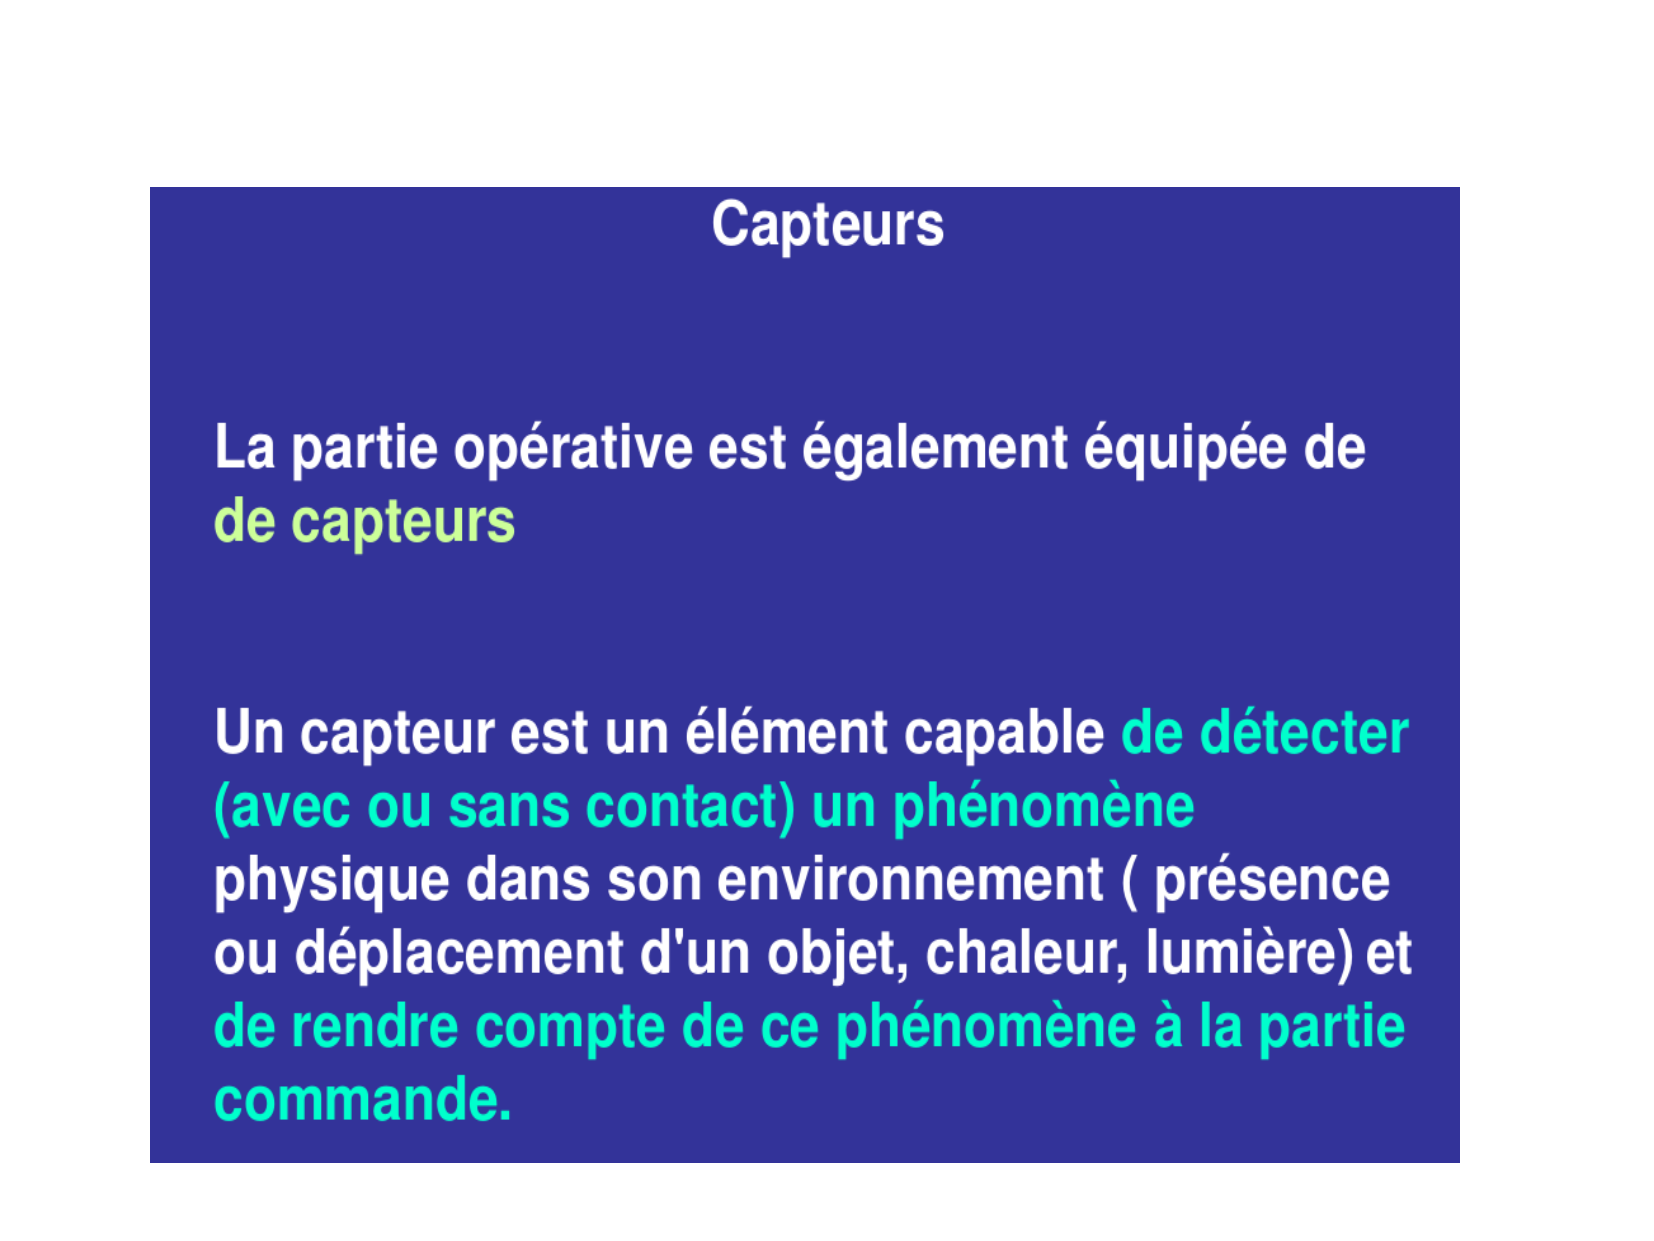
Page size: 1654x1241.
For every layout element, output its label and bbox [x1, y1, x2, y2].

picture [150, 187, 1460, 1163]
